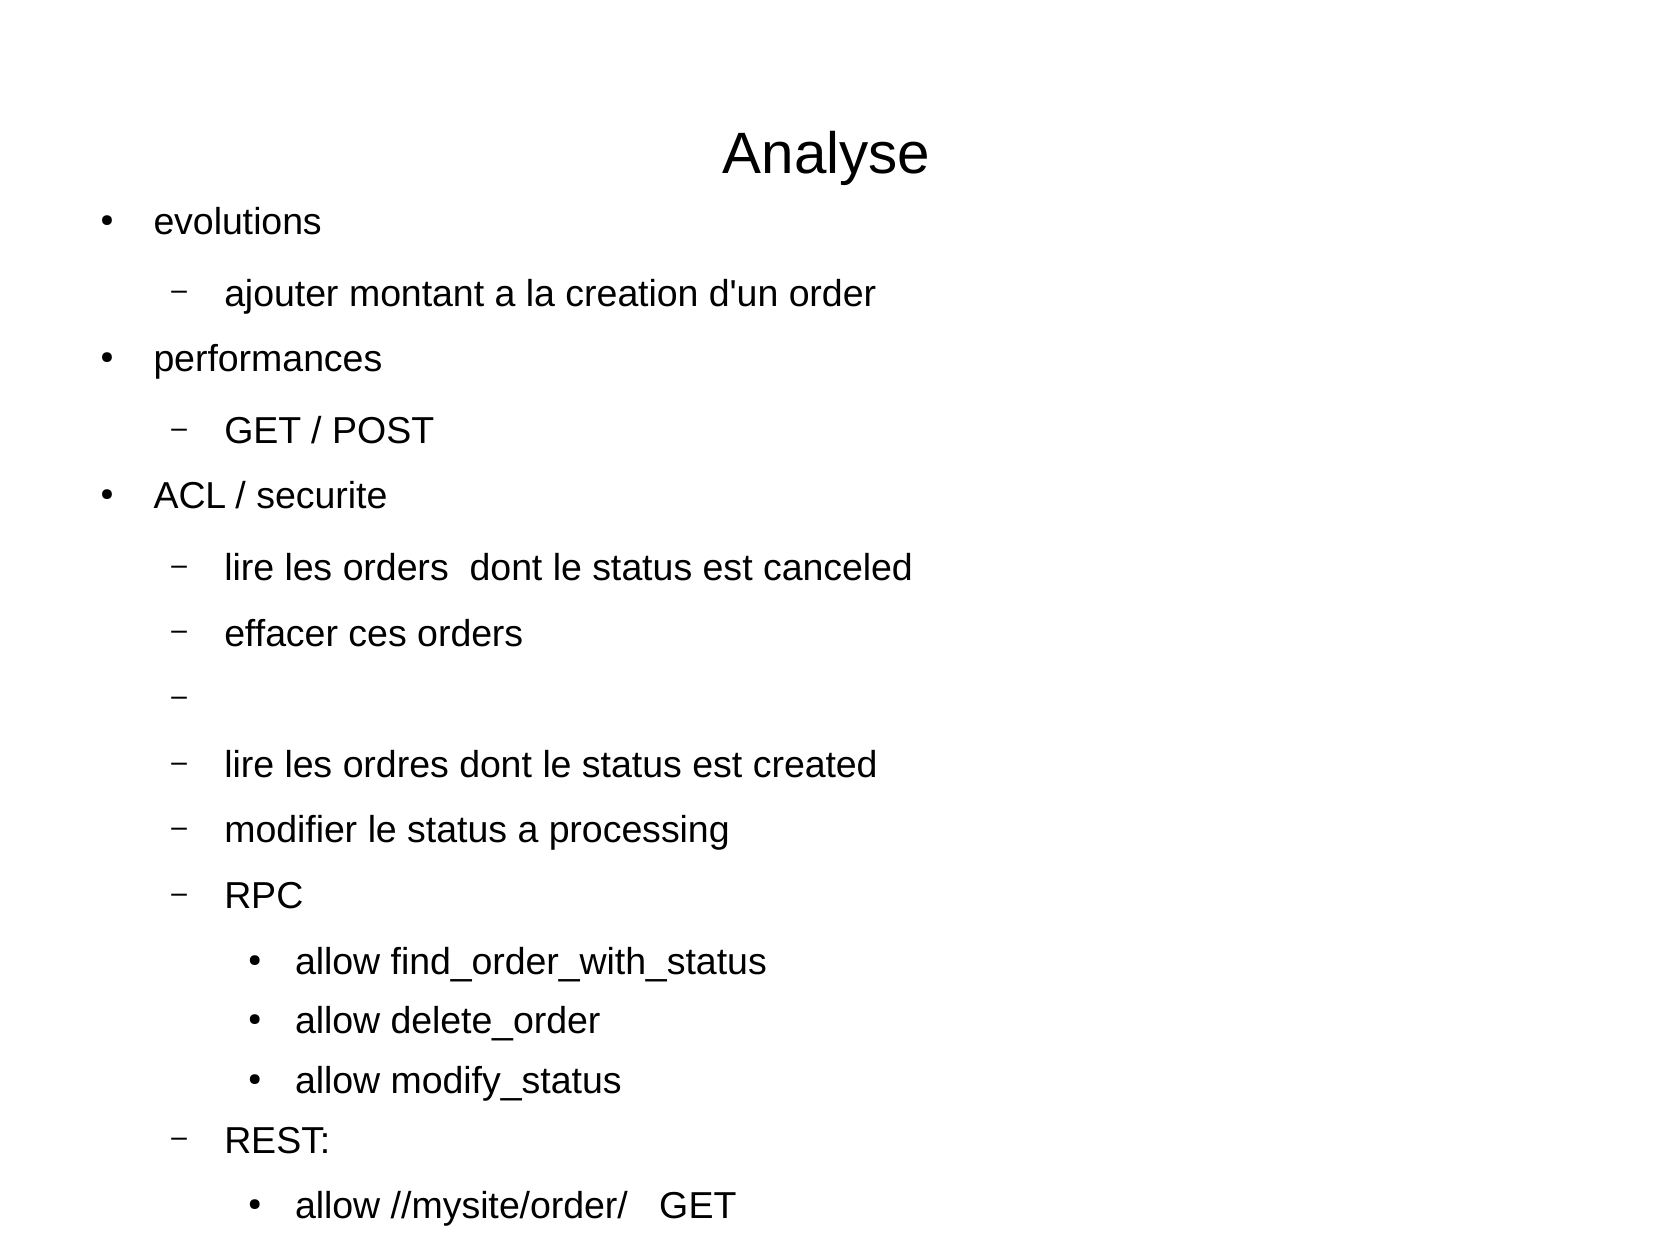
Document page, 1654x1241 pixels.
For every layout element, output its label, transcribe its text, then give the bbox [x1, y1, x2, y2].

list evolutions ajouter montant a la creation d'un order performances GET / POST ACL / securite lire les orders dont le status est canceled effacer ces orders lire les ordres dont le status est created modifier le status a processing RPC allow find_order_with_status allow delete_order allow modify_status REST: allow //mysite/order/ GET allow //mysite/order/* GET, DELETE allow //mysite/order/*/status GET, PUT multi representations JSON /XML HTML [82, 200, 1571, 1241]
title Analyse [82, 49, 1571, 200]
